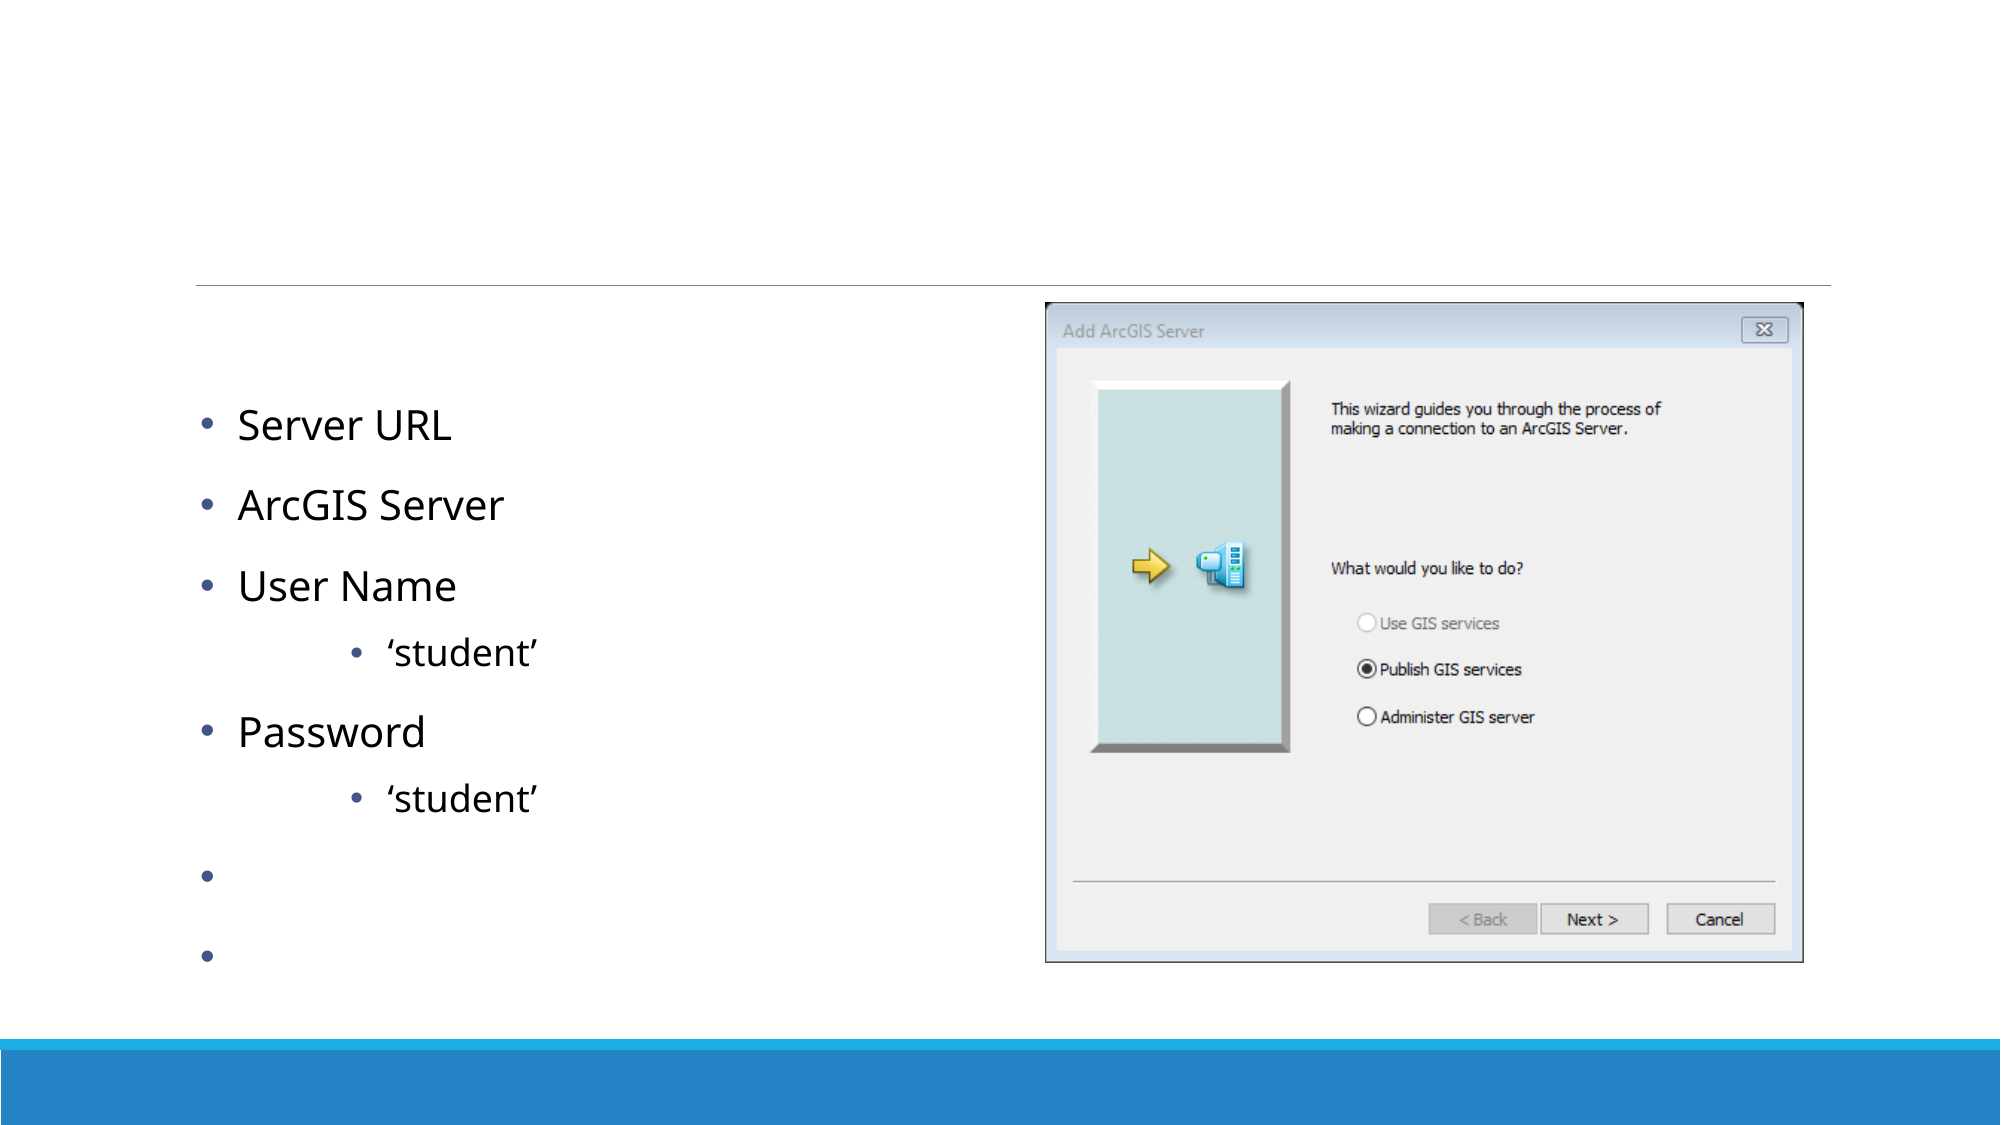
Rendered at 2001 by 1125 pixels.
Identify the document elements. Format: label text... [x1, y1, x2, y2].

list [180, 302, 991, 963]
text_box Server URL ArcGIS Server User Name ‘student’ Password ‘student’ [185, 380, 1016, 896]
picture [1045, 302, 1804, 963]
